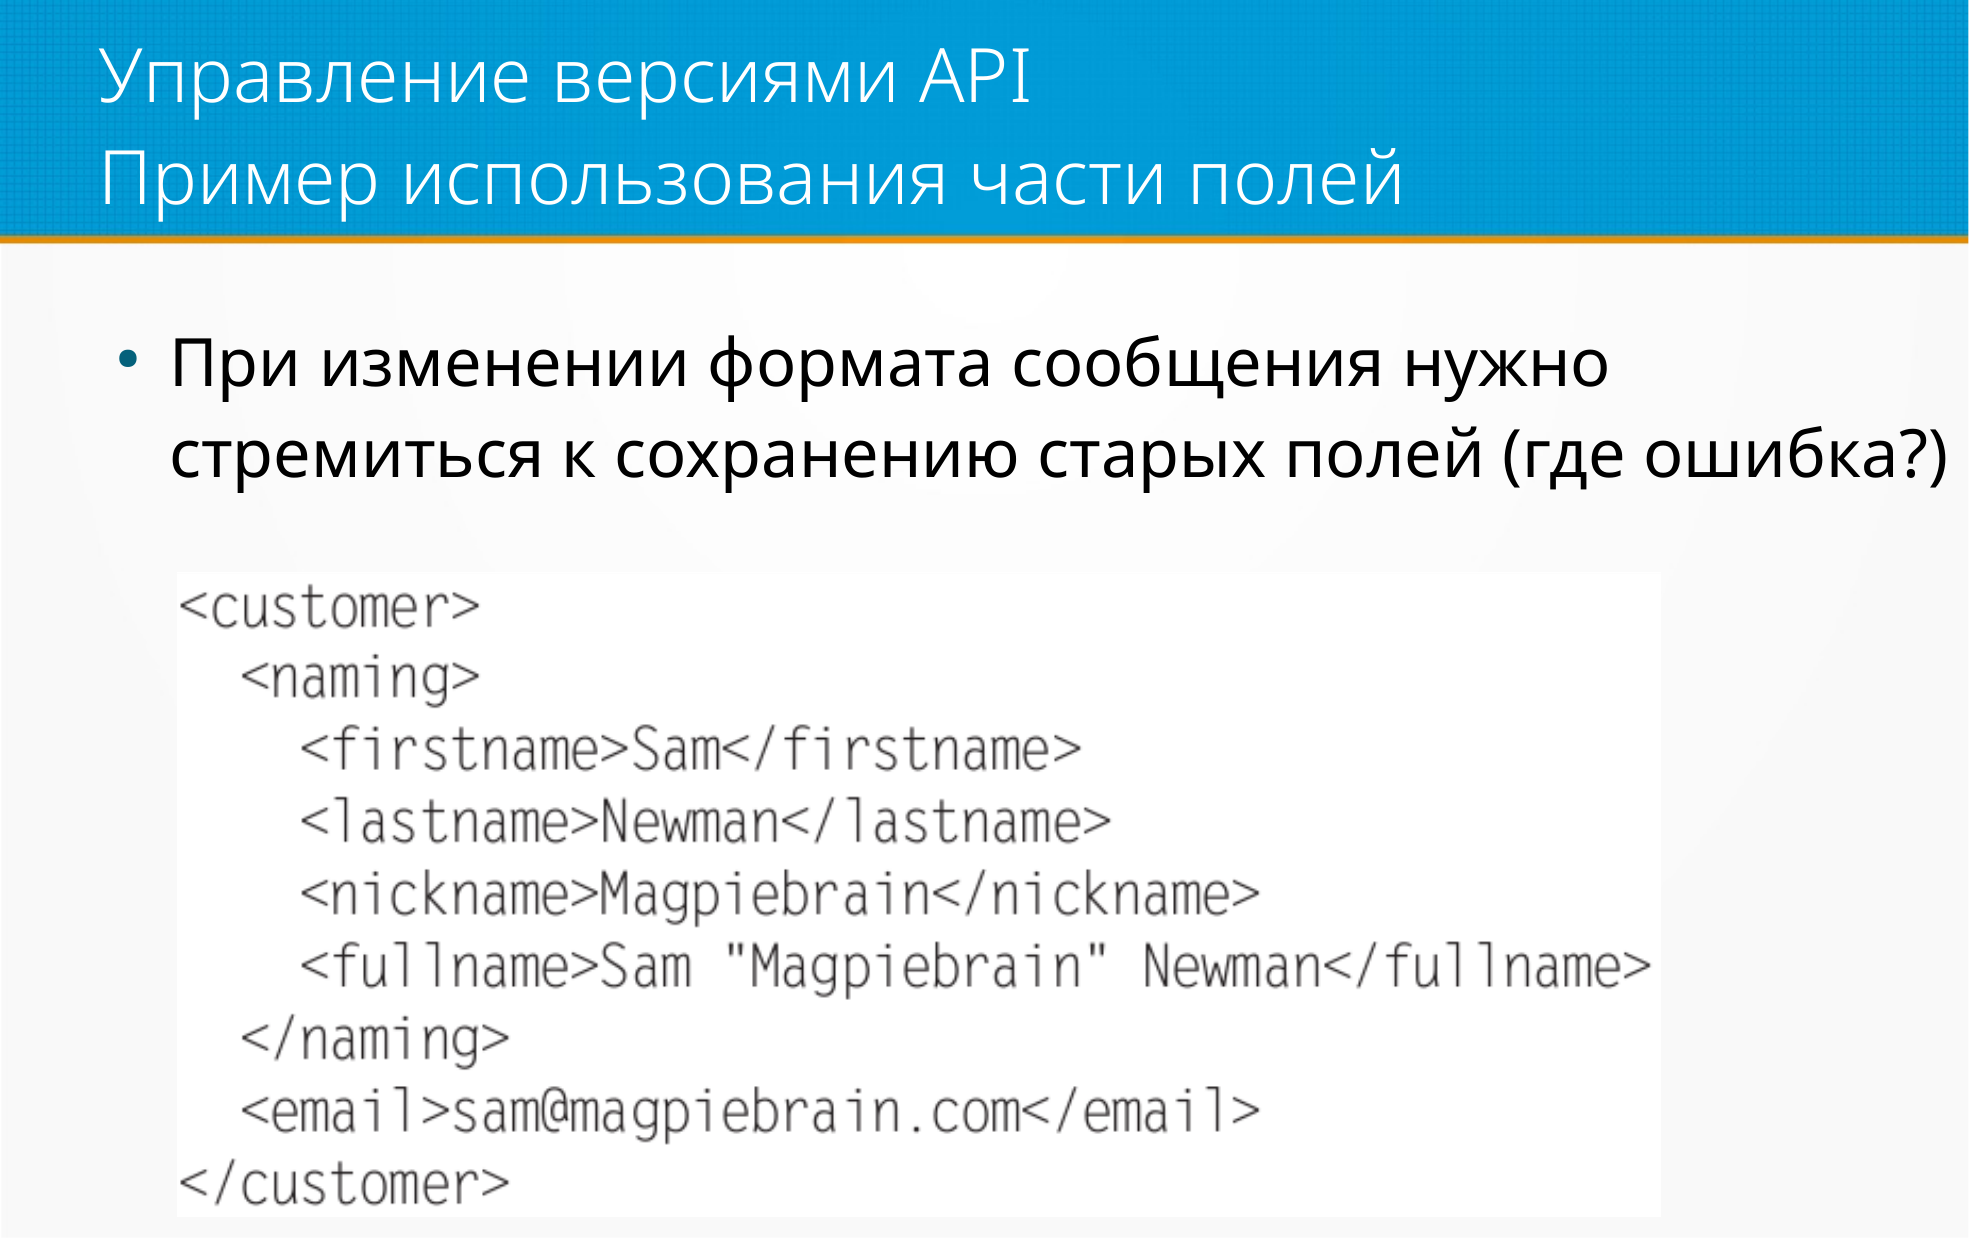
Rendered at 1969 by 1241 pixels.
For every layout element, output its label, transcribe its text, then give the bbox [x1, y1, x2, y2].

title Управление версиями API Пример использования части полей [98, 19, 1870, 227]
picture [0, 233, 1969, 1241]
list При изменении формата сообщения нужно стремиться к сохранению старых полей (где ошибка?) [98, 315, 1969, 544]
